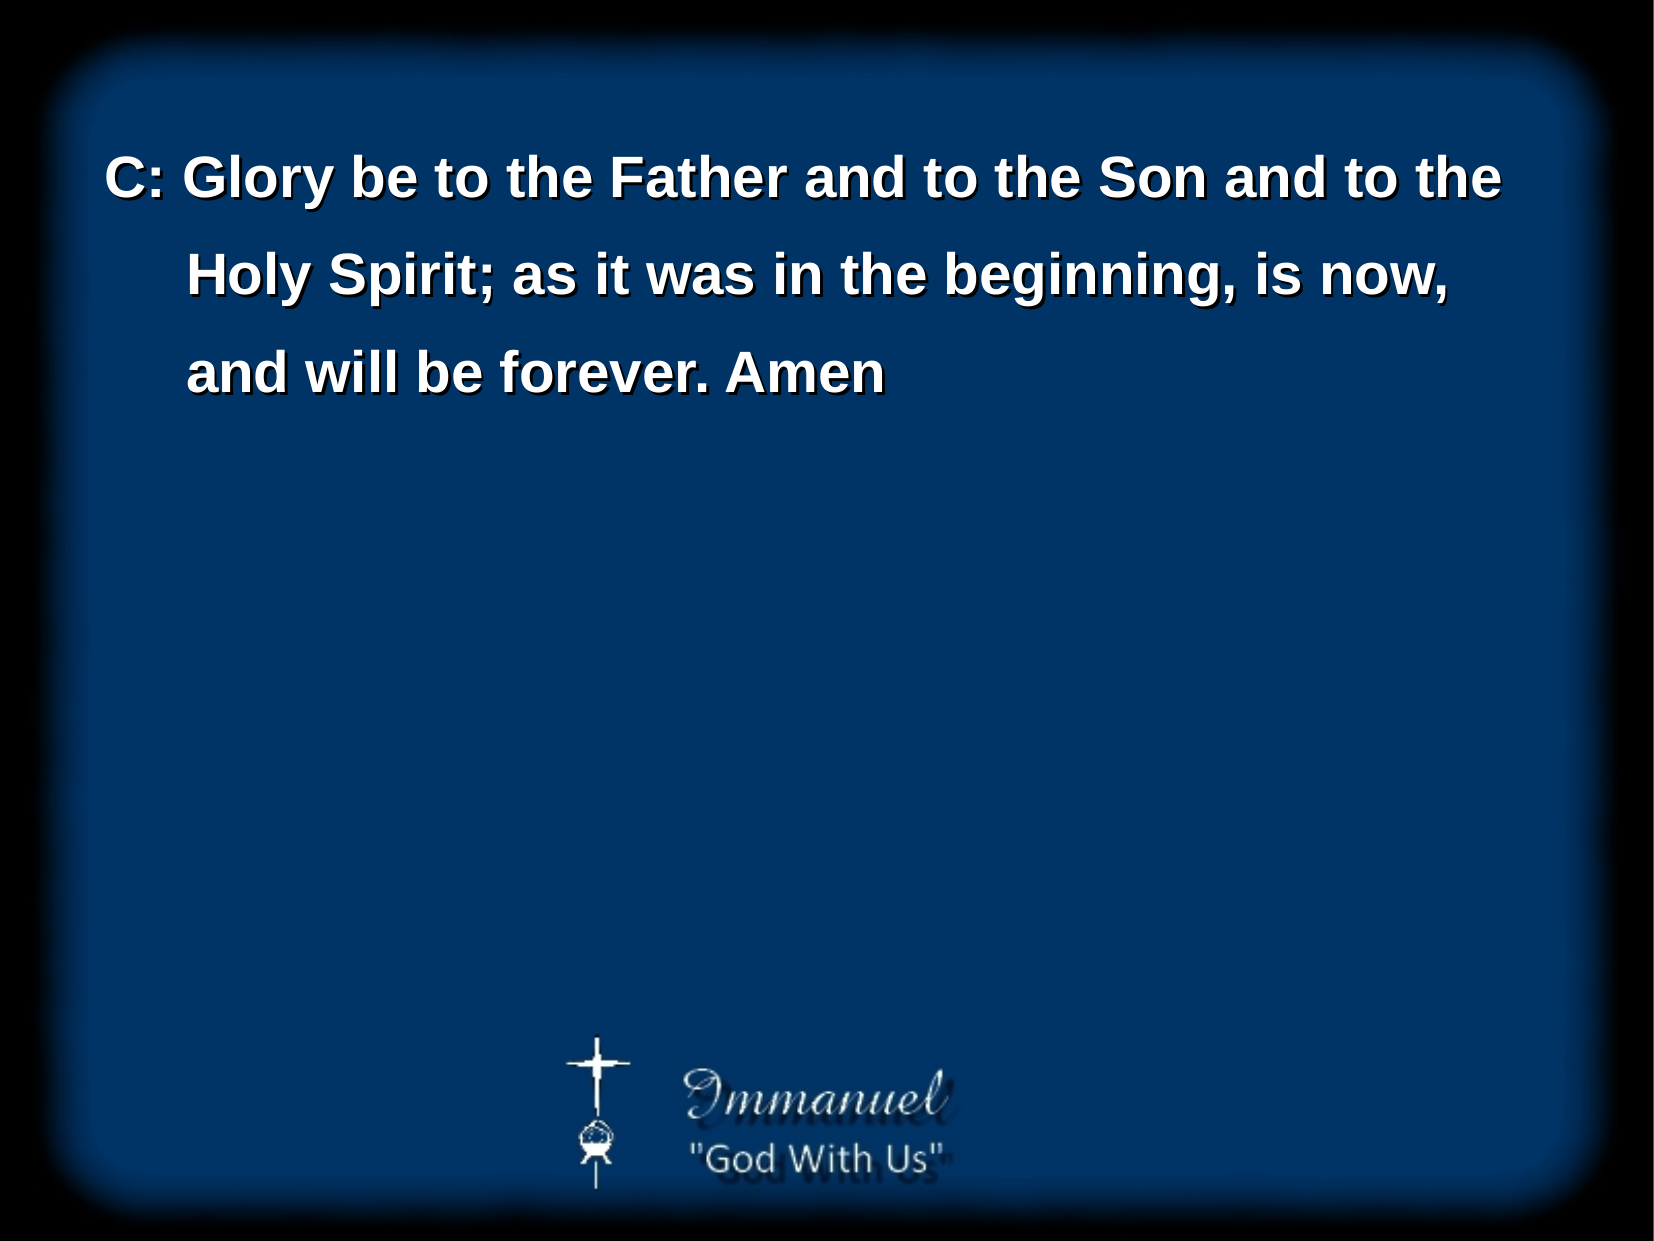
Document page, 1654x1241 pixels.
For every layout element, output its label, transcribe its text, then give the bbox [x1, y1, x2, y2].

picture [0, 0, 1654, 1241]
text_box C: Glory be to the Father and to the Son and to the Holy Spirit; as it was in the beginning, is now, and will be forever. Amen [90, 105, 1561, 386]
